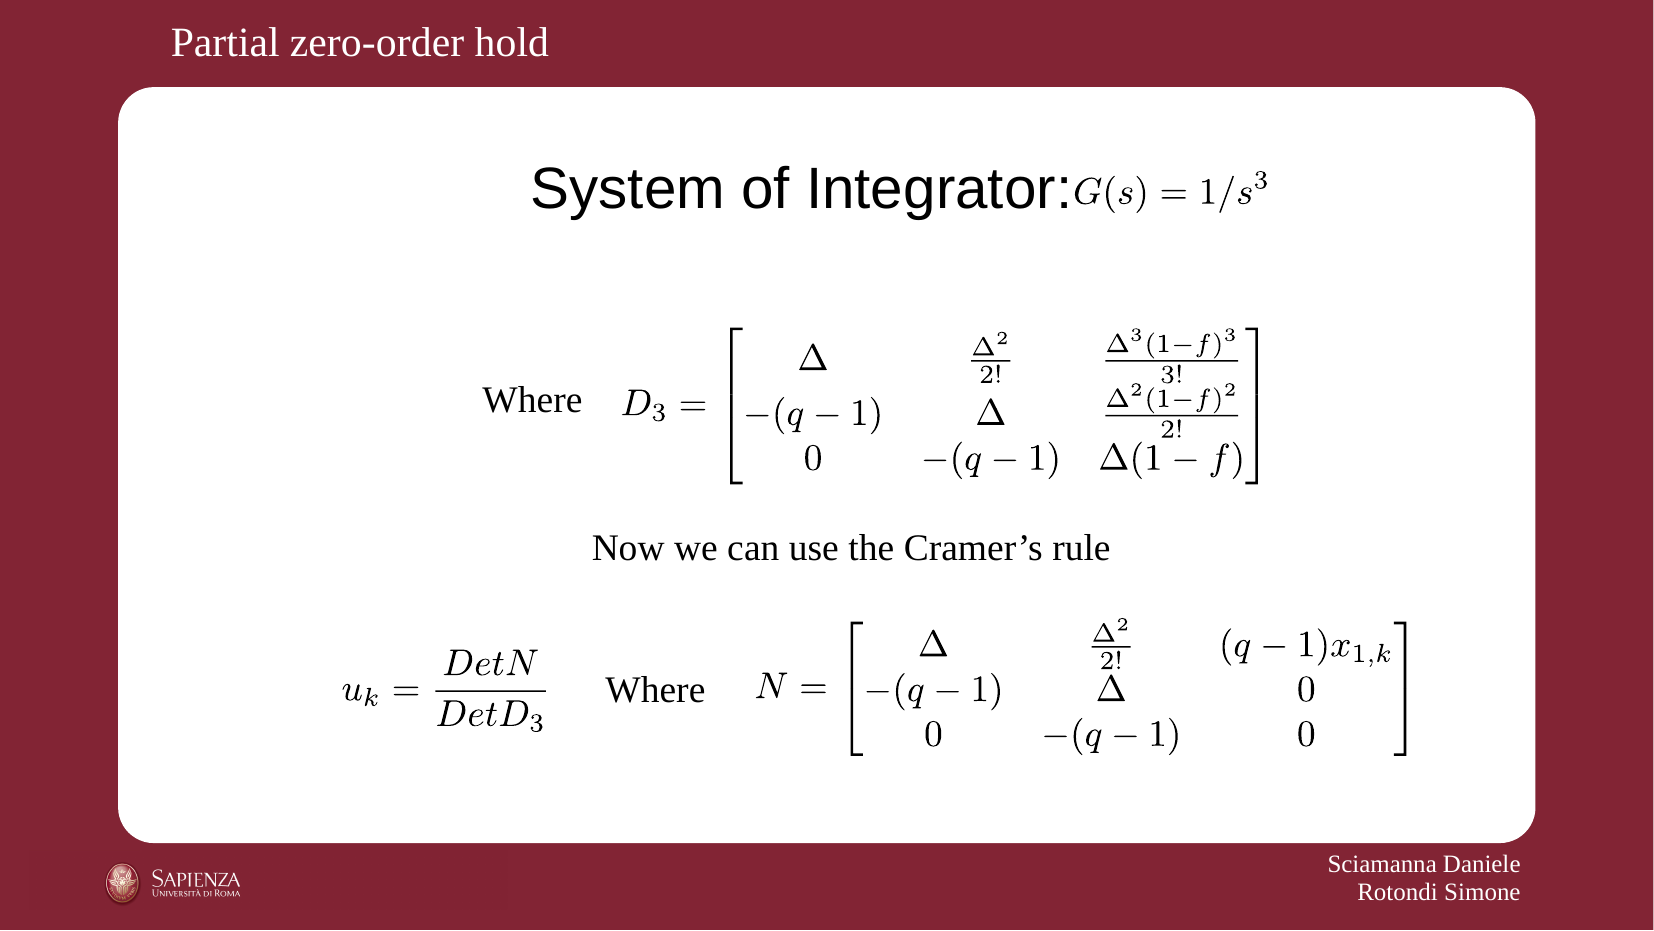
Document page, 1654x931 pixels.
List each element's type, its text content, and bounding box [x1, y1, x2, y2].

text_box Sciamanna Daniele Rotondi Simone [933, 843, 1536, 914]
text_box Where [437, 371, 638, 438]
text_box Partial zero-order hold [106, 11, 615, 76]
text_box Where [590, 661, 721, 718]
text_box [118, 87, 1536, 844]
title System of Integrator: [162, 110, 1441, 266]
text_box Now we can use the Cramer’s rule [425, 519, 1288, 577]
picture [29, 850, 508, 910]
